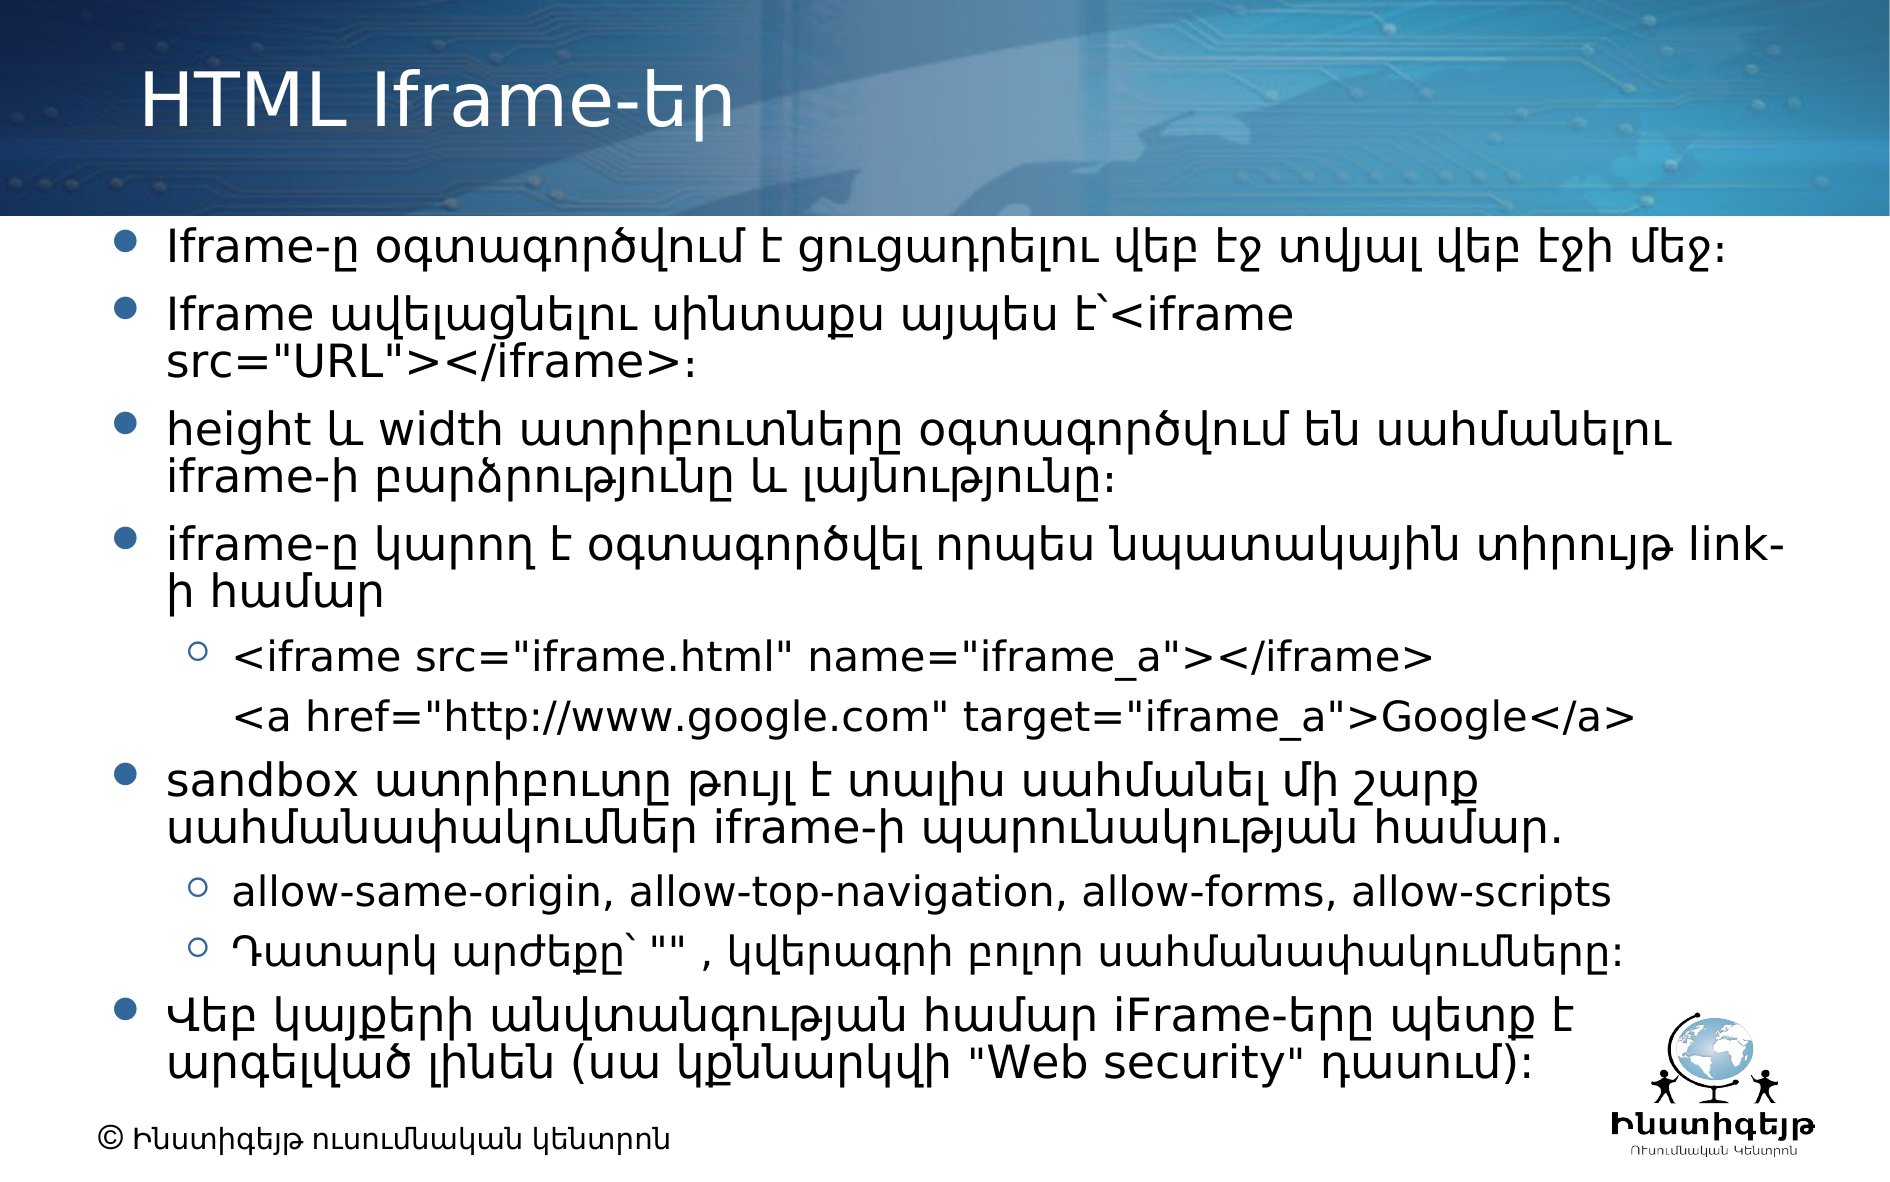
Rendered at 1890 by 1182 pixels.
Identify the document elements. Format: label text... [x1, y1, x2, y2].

list Iframe-ը օգտագործվում է ցուցադրելու վեբ էջ տվյալ վեբ էջի մեջ։ Iframe ավելացնելու սինտաքս այպես է՝<iframe src="URL"></iframe>։ height և width ատրիբուտները օգտագործվում են սահմանելու iframe-ի բարձրությունը և լայնությունը։ iframe-ը կարող է օգտագործվել որպես նպատակային տիրույթ link-ի համար <iframe src="iframe.html" name="iframe_a"></iframe> <a href="http://www.google.com" target="iframe_a">Google</a> sandbox ատրիբուտը թույլ է տալիս սահմանել մի շարք սահմանափակումներ iframe-ի պարունակության համար․ allow-same-origin, allow-top-navigation, allow-forms, allow-scripts Դատարկ արժեքը՝ "" , կվերագրի բոլոր սահմանափակումները: Վեբ կայքերի անվտանգության համար iFrame-երը պետք է արգելված լինեն (սա կքննարկվի "Web security" դասում): [110, 224, 1801, 252]
picture [1612, 1012, 1815, 1157]
picture [0, 0, 1890, 216]
